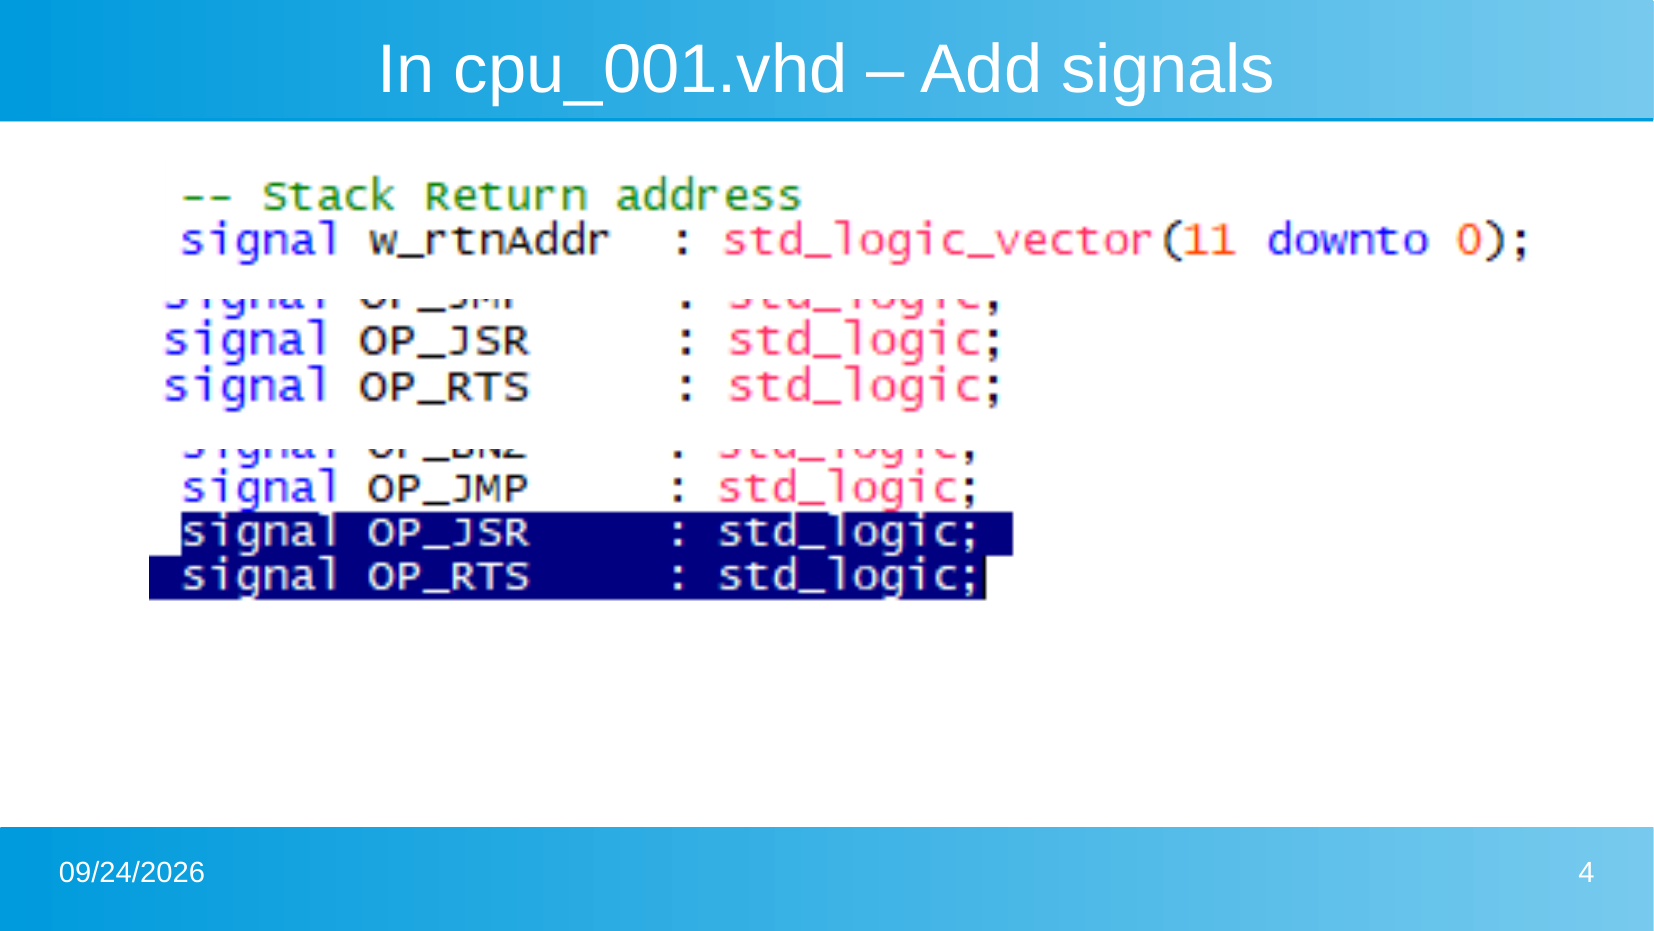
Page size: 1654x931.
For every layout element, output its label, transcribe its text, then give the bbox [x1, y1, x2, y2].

picture [149, 449, 1061, 638]
title In cpu_001.vhd – Add signals [59, 29, 1595, 108]
picture [150, 160, 1583, 428]
